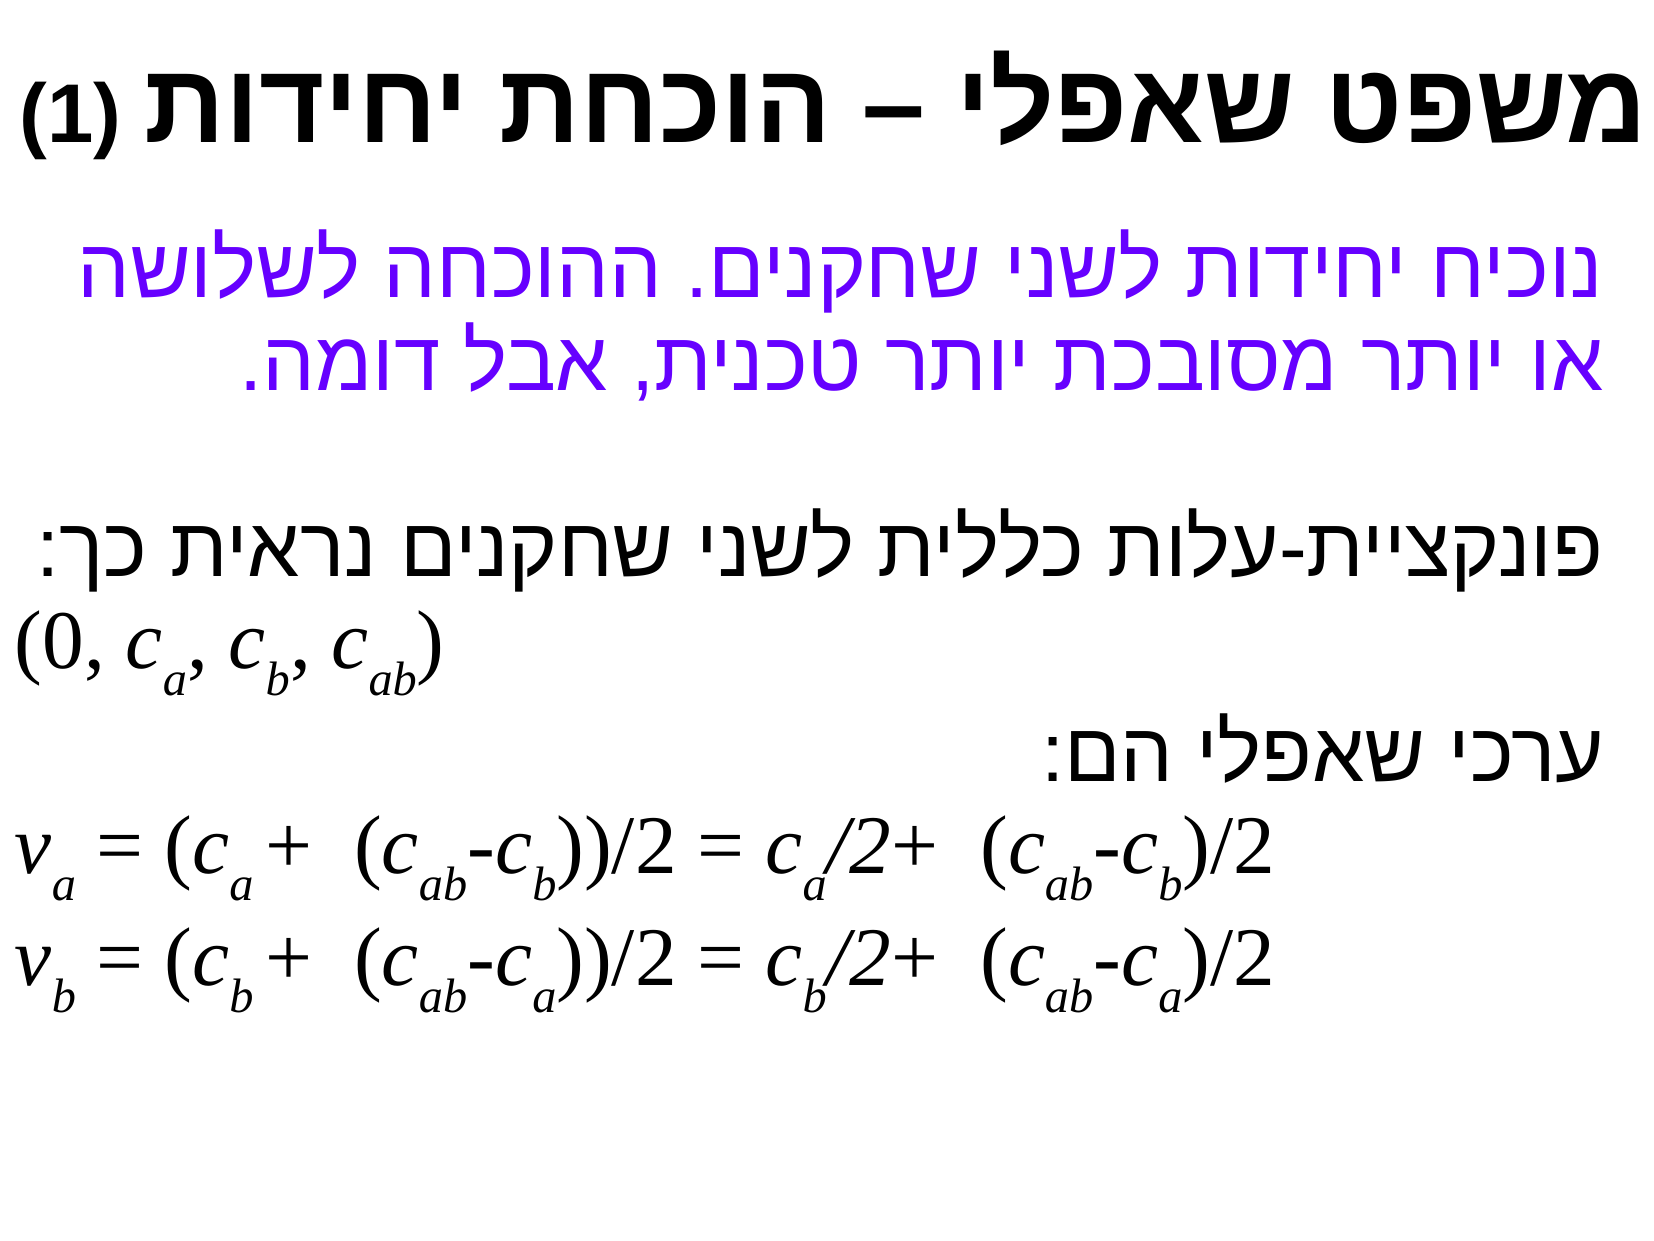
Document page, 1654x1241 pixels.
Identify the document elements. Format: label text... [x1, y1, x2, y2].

text_box נוכיח יחידות לשני שחקנים. ההוכחה לשלושה או יותר מסובכת יותר טכנית, אבל דומה. פונקציית-עלות כללית לשני שחקנים נראית כך: (0, ca, cb, cab) ערכי שאפלי הם: va = (ca + (cab-cb))/2 = ca/2+ (cab-cb)/2 vb = (cb + (cab-ca))/2 = cb/2+ (cab-ca)/2 [0, 214, 1621, 1241]
title משפט שאפלי – הוכחת יחידות (1) [15, 0, 1654, 215]
